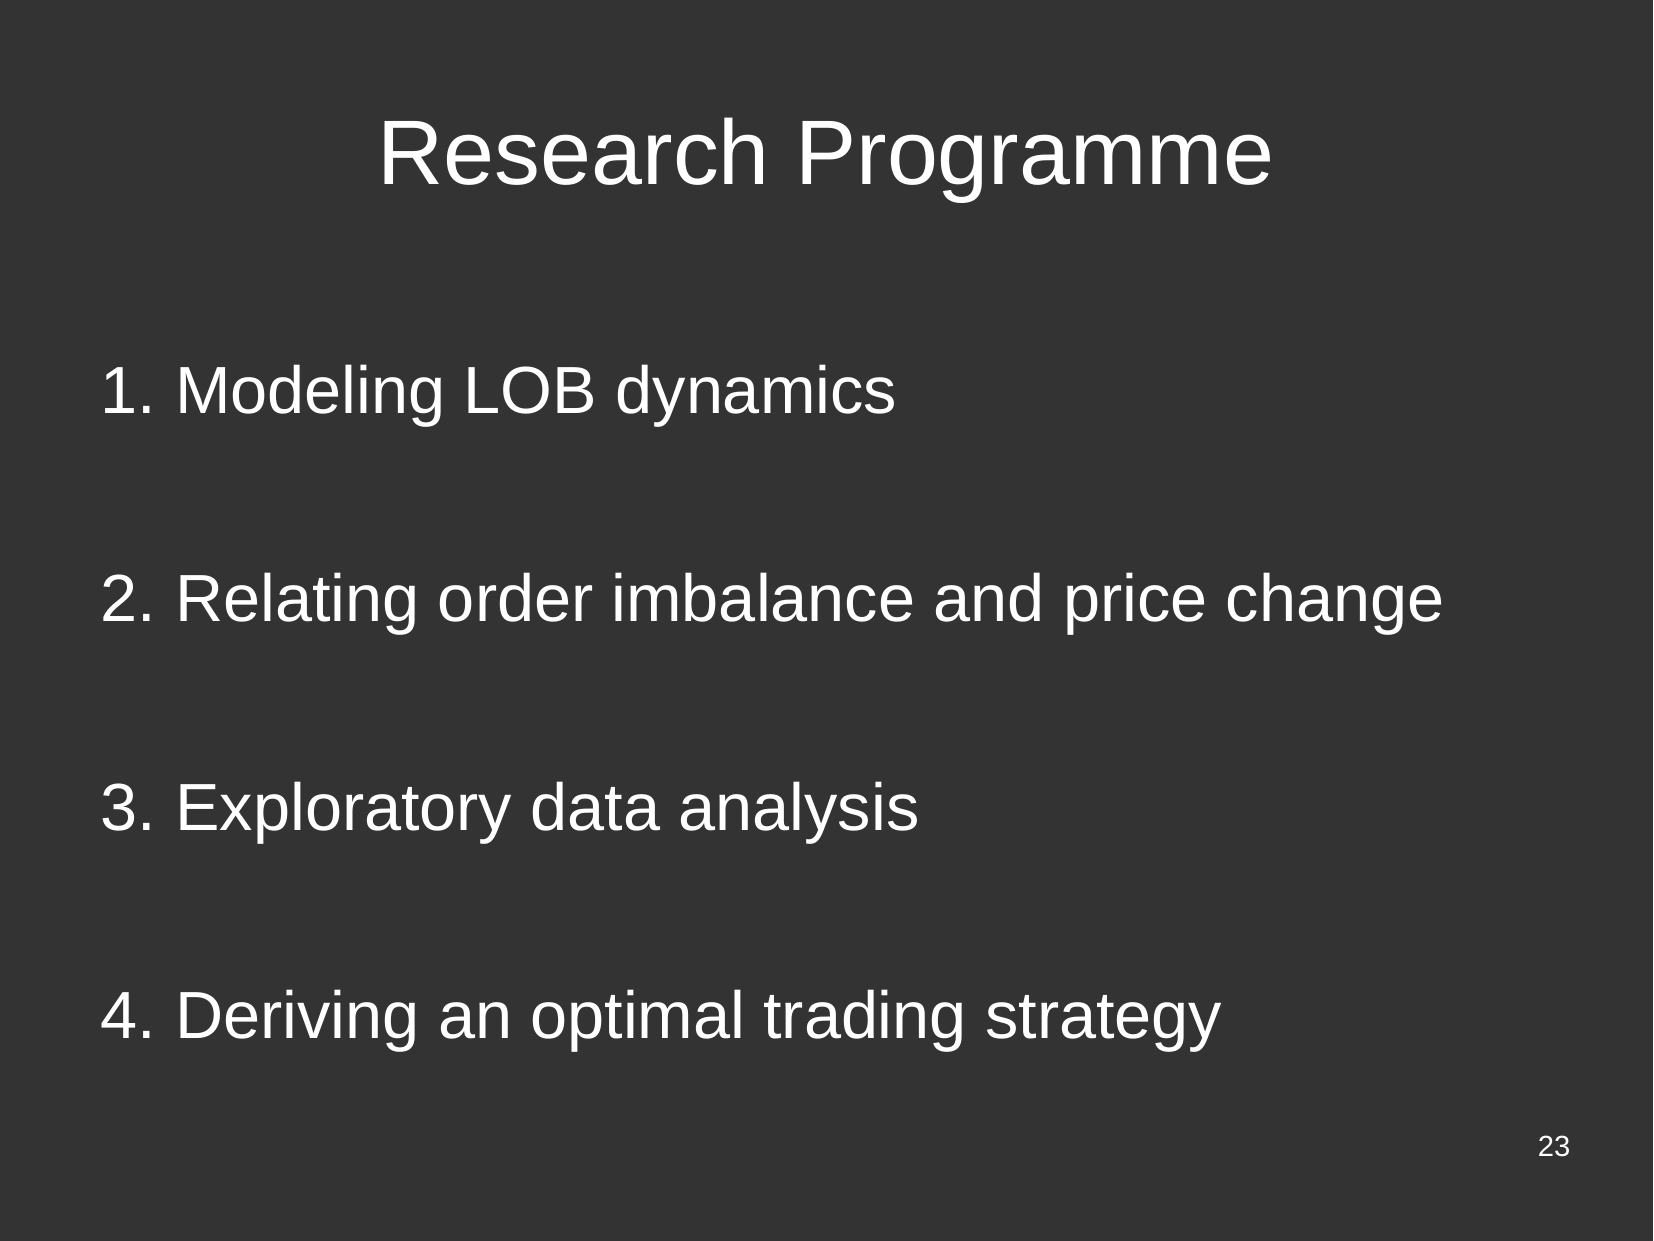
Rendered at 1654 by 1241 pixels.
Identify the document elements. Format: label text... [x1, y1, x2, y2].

title Research Programme [82, 49, 1571, 257]
list Modeling LOB dynamics Relating order imbalance and price change Exploratory data analysis Deriving an optimal trading strategy [82, 352, 1591, 1126]
